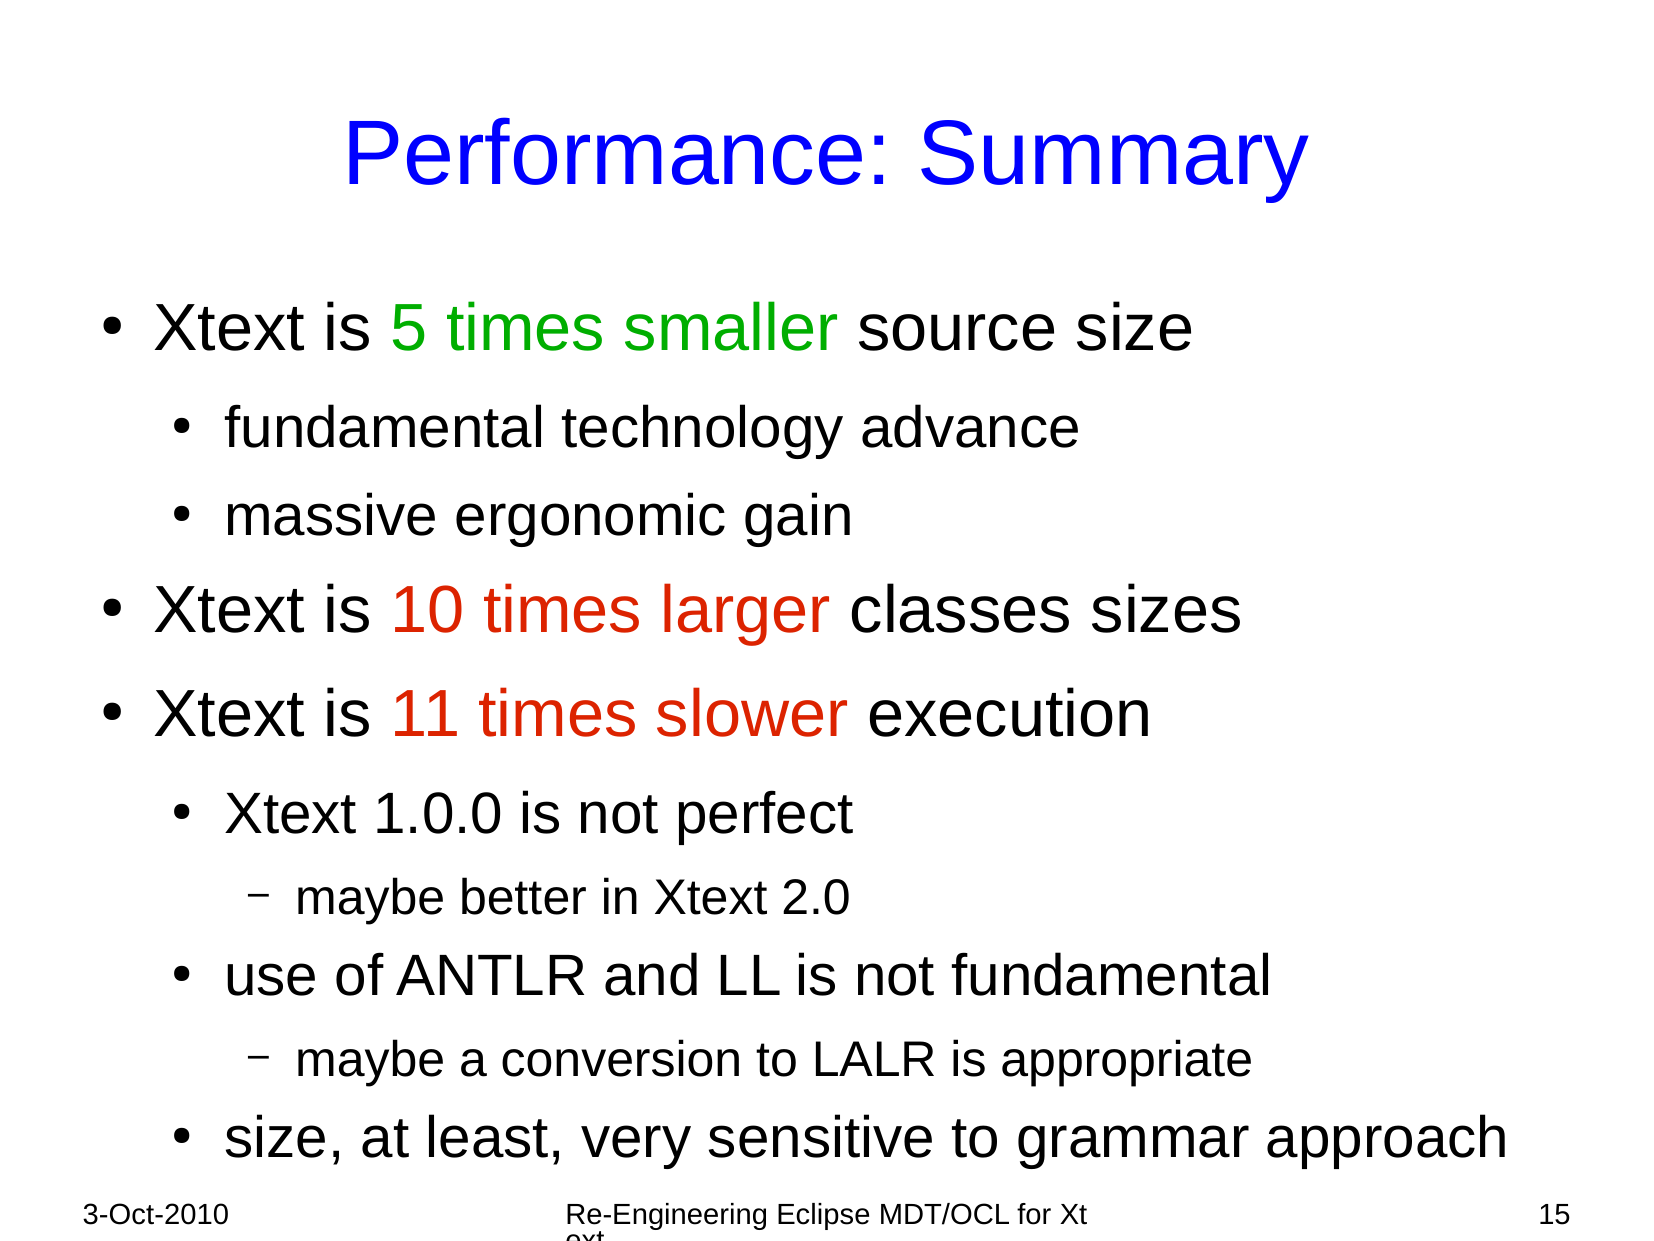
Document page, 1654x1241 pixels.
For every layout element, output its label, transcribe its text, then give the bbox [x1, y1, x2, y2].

title Performance: Summary [82, 49, 1571, 257]
list Xtext is 5 times smaller source size fundamental technology advance massive ergonomic gain Xtext is 10 times larger classes sizes Xtext is 11 times slower execution Xtext 1.0.0 is not perfect maybe better in Xtext 2.0 use of ANTLR and LL is not fundamental maybe a conversion to LALR is appropriate size, at least, very sensitive to grammar approach [82, 290, 1571, 1169]
